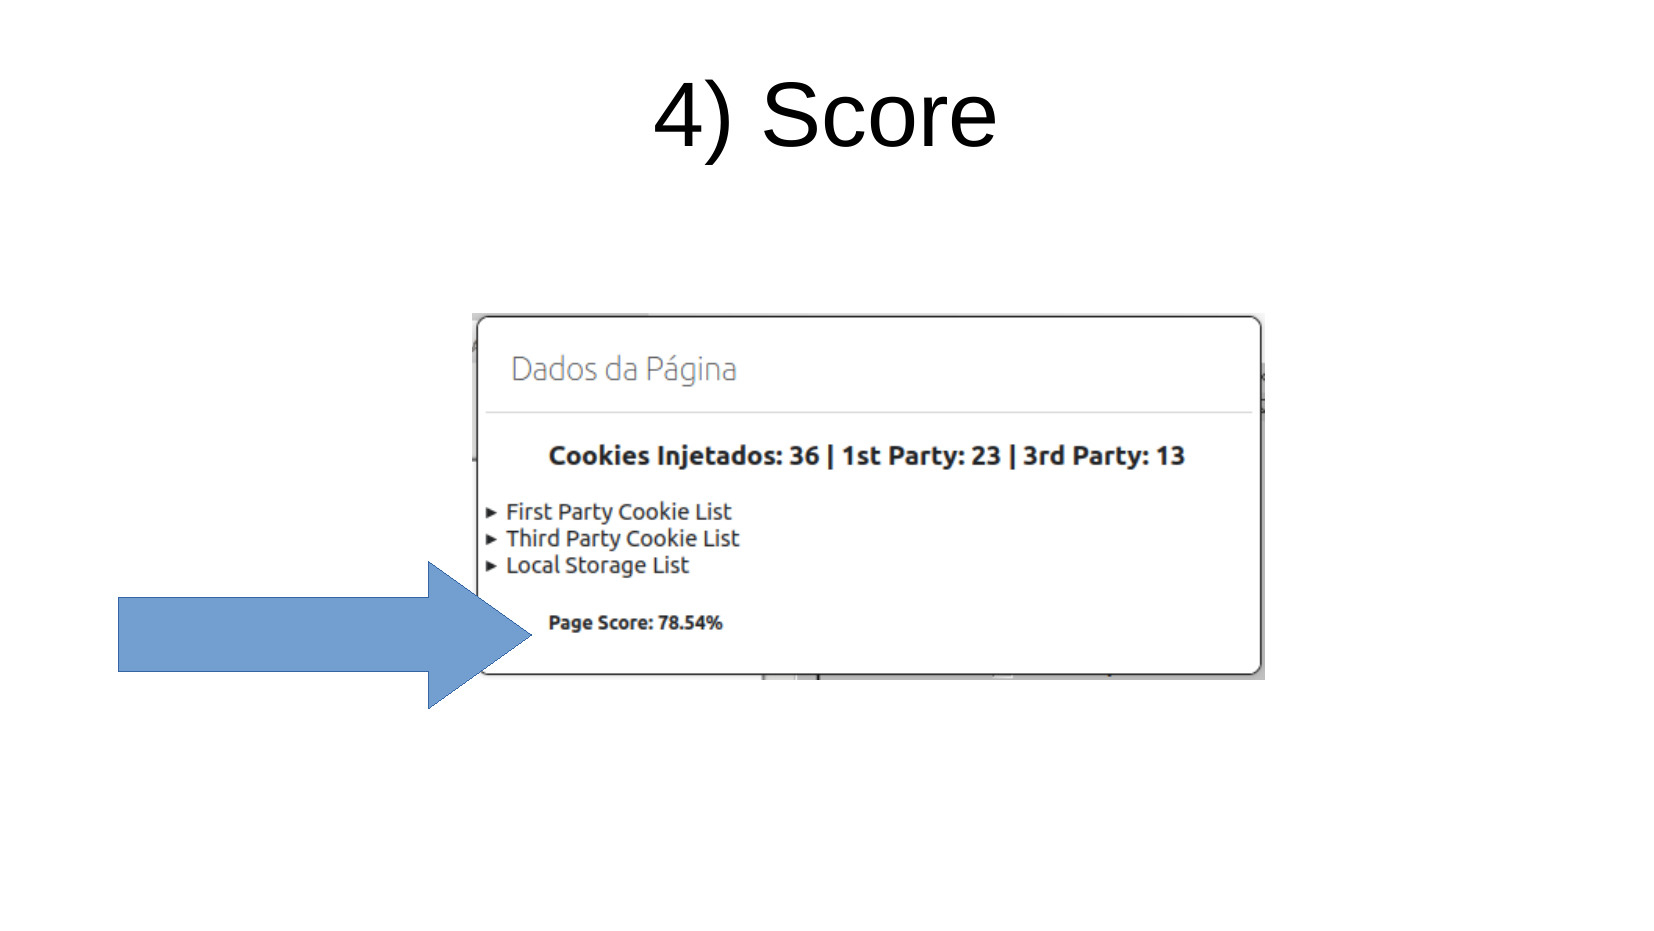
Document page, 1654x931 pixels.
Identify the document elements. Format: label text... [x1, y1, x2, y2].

picture [472, 313, 1265, 680]
title 4) Score [82, 37, 1571, 193]
text_box [118, 561, 532, 709]
